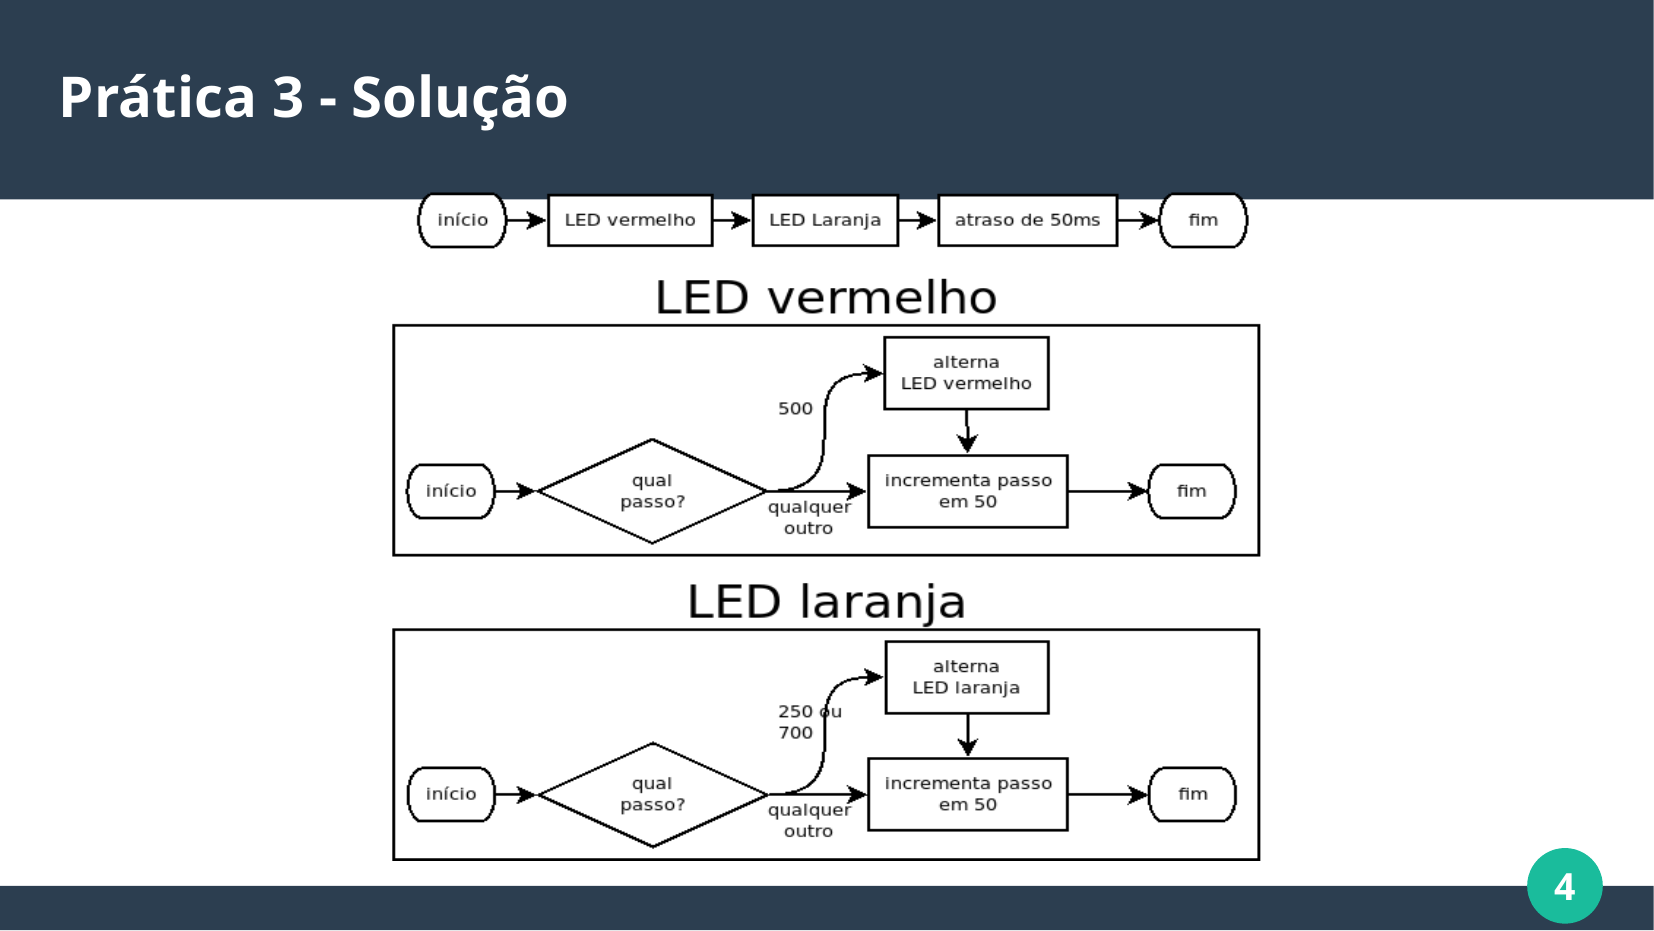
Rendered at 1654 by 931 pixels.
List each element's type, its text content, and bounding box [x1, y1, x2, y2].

picture [391, 190, 1262, 861]
title Prática 3 - Solução [59, 37, 1595, 155]
